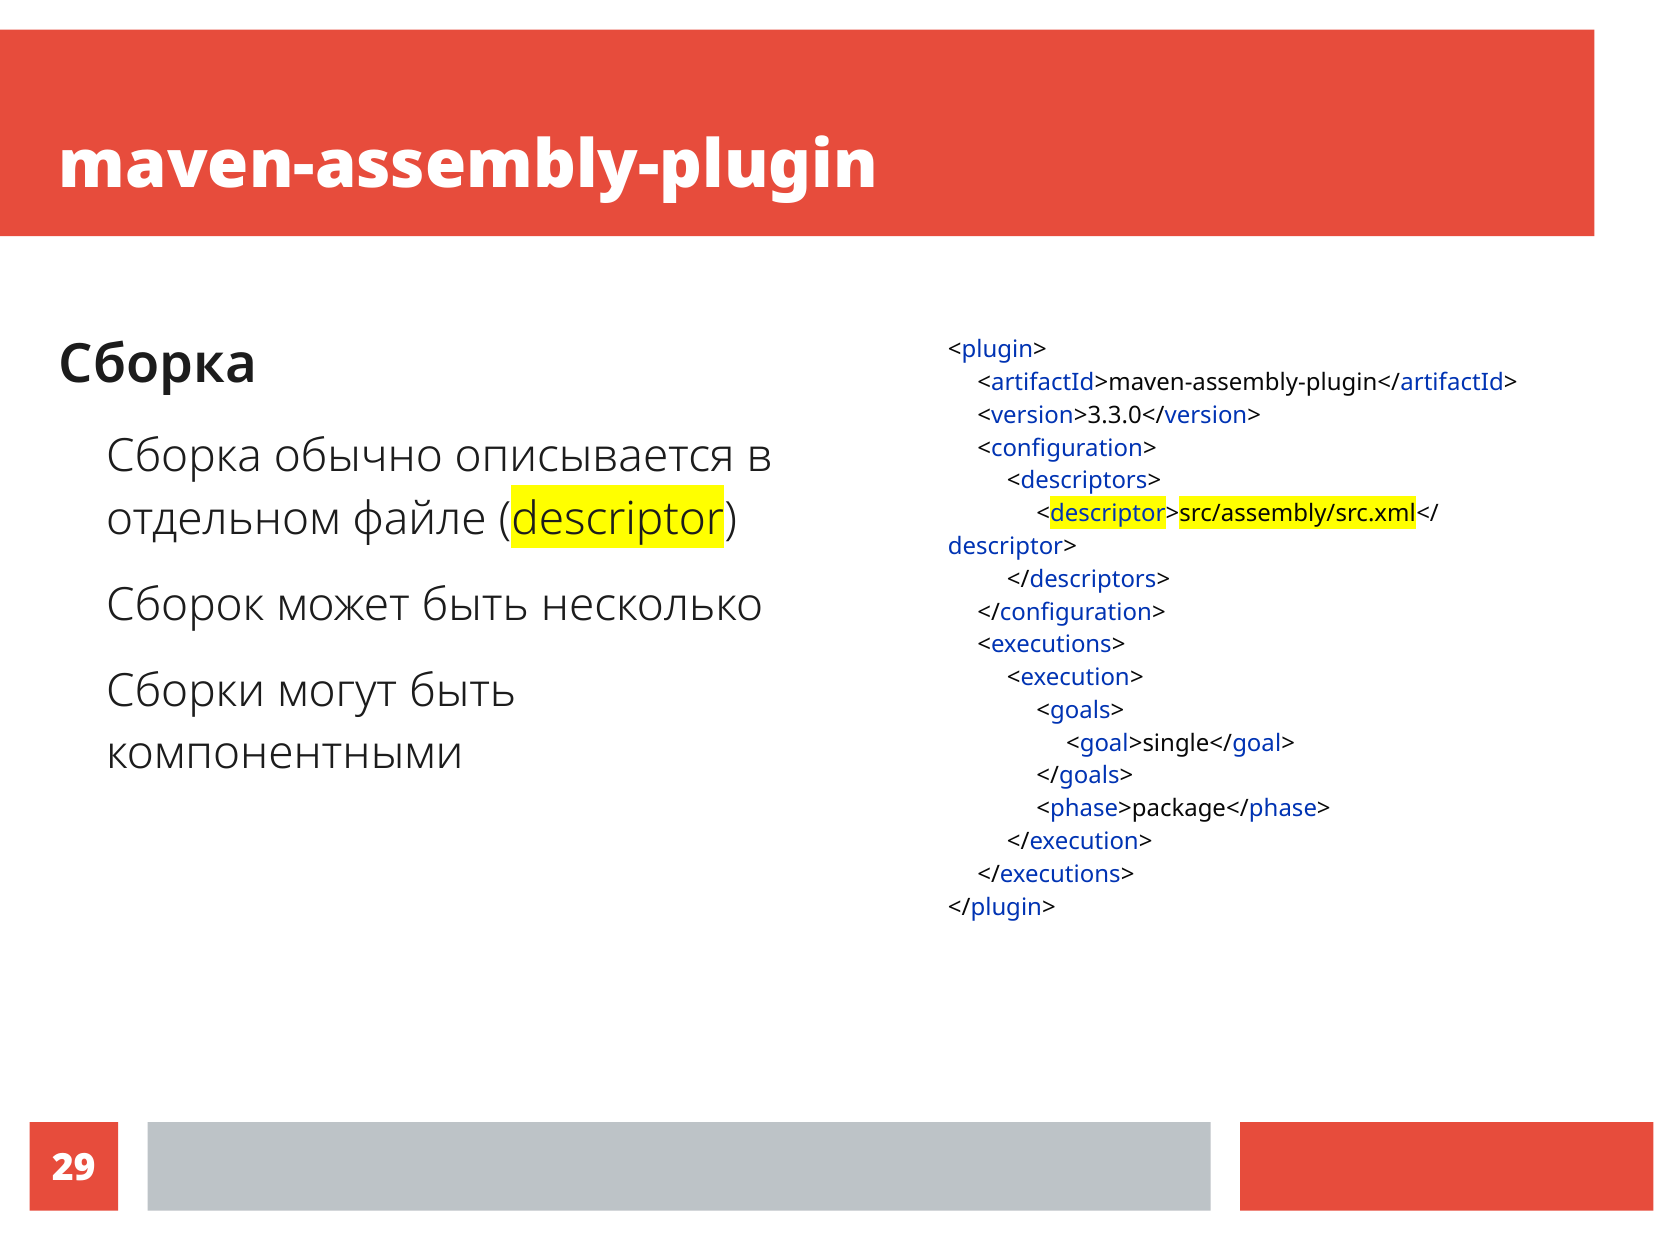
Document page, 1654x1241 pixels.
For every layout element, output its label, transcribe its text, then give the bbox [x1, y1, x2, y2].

list Сборка Сборка обычно описывается в отдельном файле (descriptor) Сборок может быть несколько Сборки могут быть компонентными [59, 324, 839, 1093]
text_box <plugin> <artifactId>maven-assembly-plugin</artifactId> <version>3.3.0</version> <configuration> <descriptors> <descriptor>src/assembly/src.xml</descriptor> </descriptors> </configuration> <executions> <execution> <goals> <goal>single</goal> </goals> <phase>package</phase> </execution> </executions> </plugin> [933, 324, 1565, 934]
title maven-assembly-plugin [59, 59, 1595, 207]
